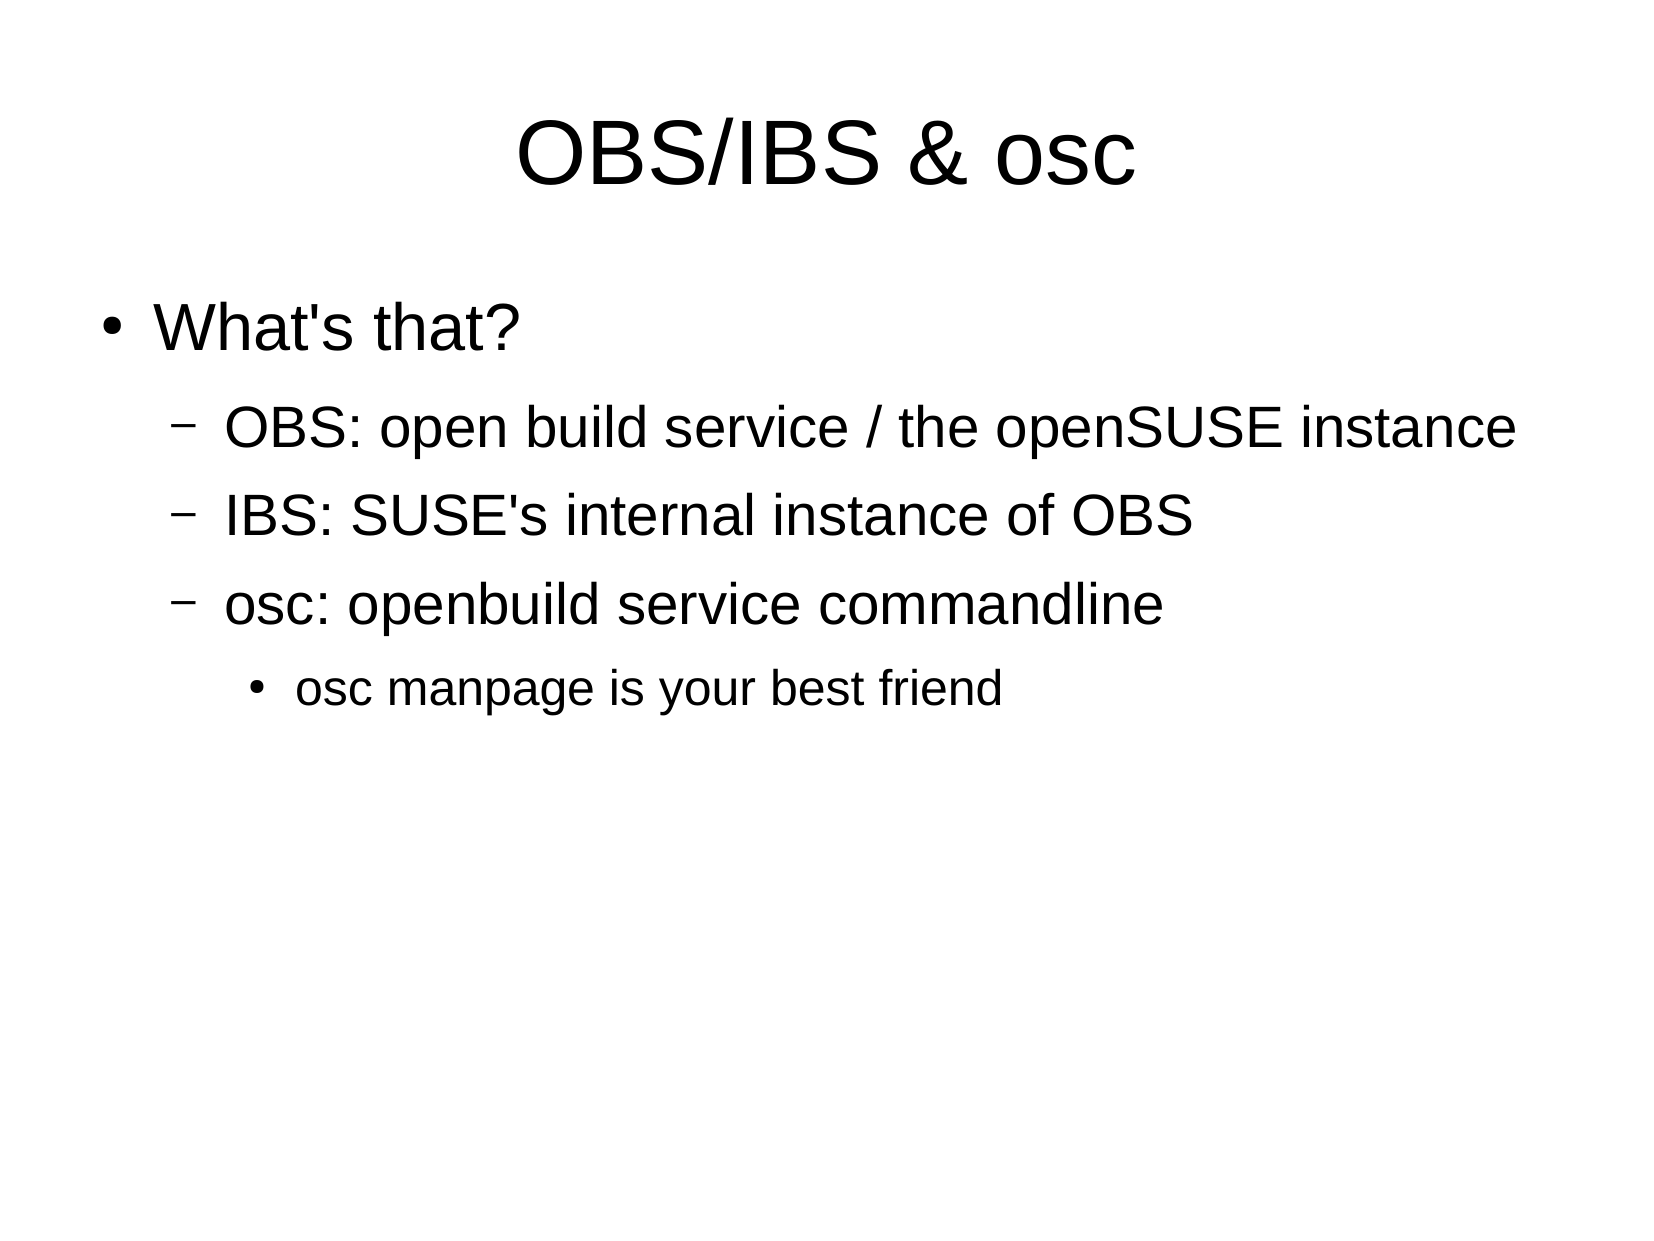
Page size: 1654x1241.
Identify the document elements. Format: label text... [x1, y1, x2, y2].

list What's that? OBS: open build service / the openSUSE instance IBS: SUSE's internal instance of OBS osc: openbuild service commandline osc manpage is your best friend [82, 290, 1571, 1010]
title OBS/IBS & osc [82, 49, 1571, 257]
